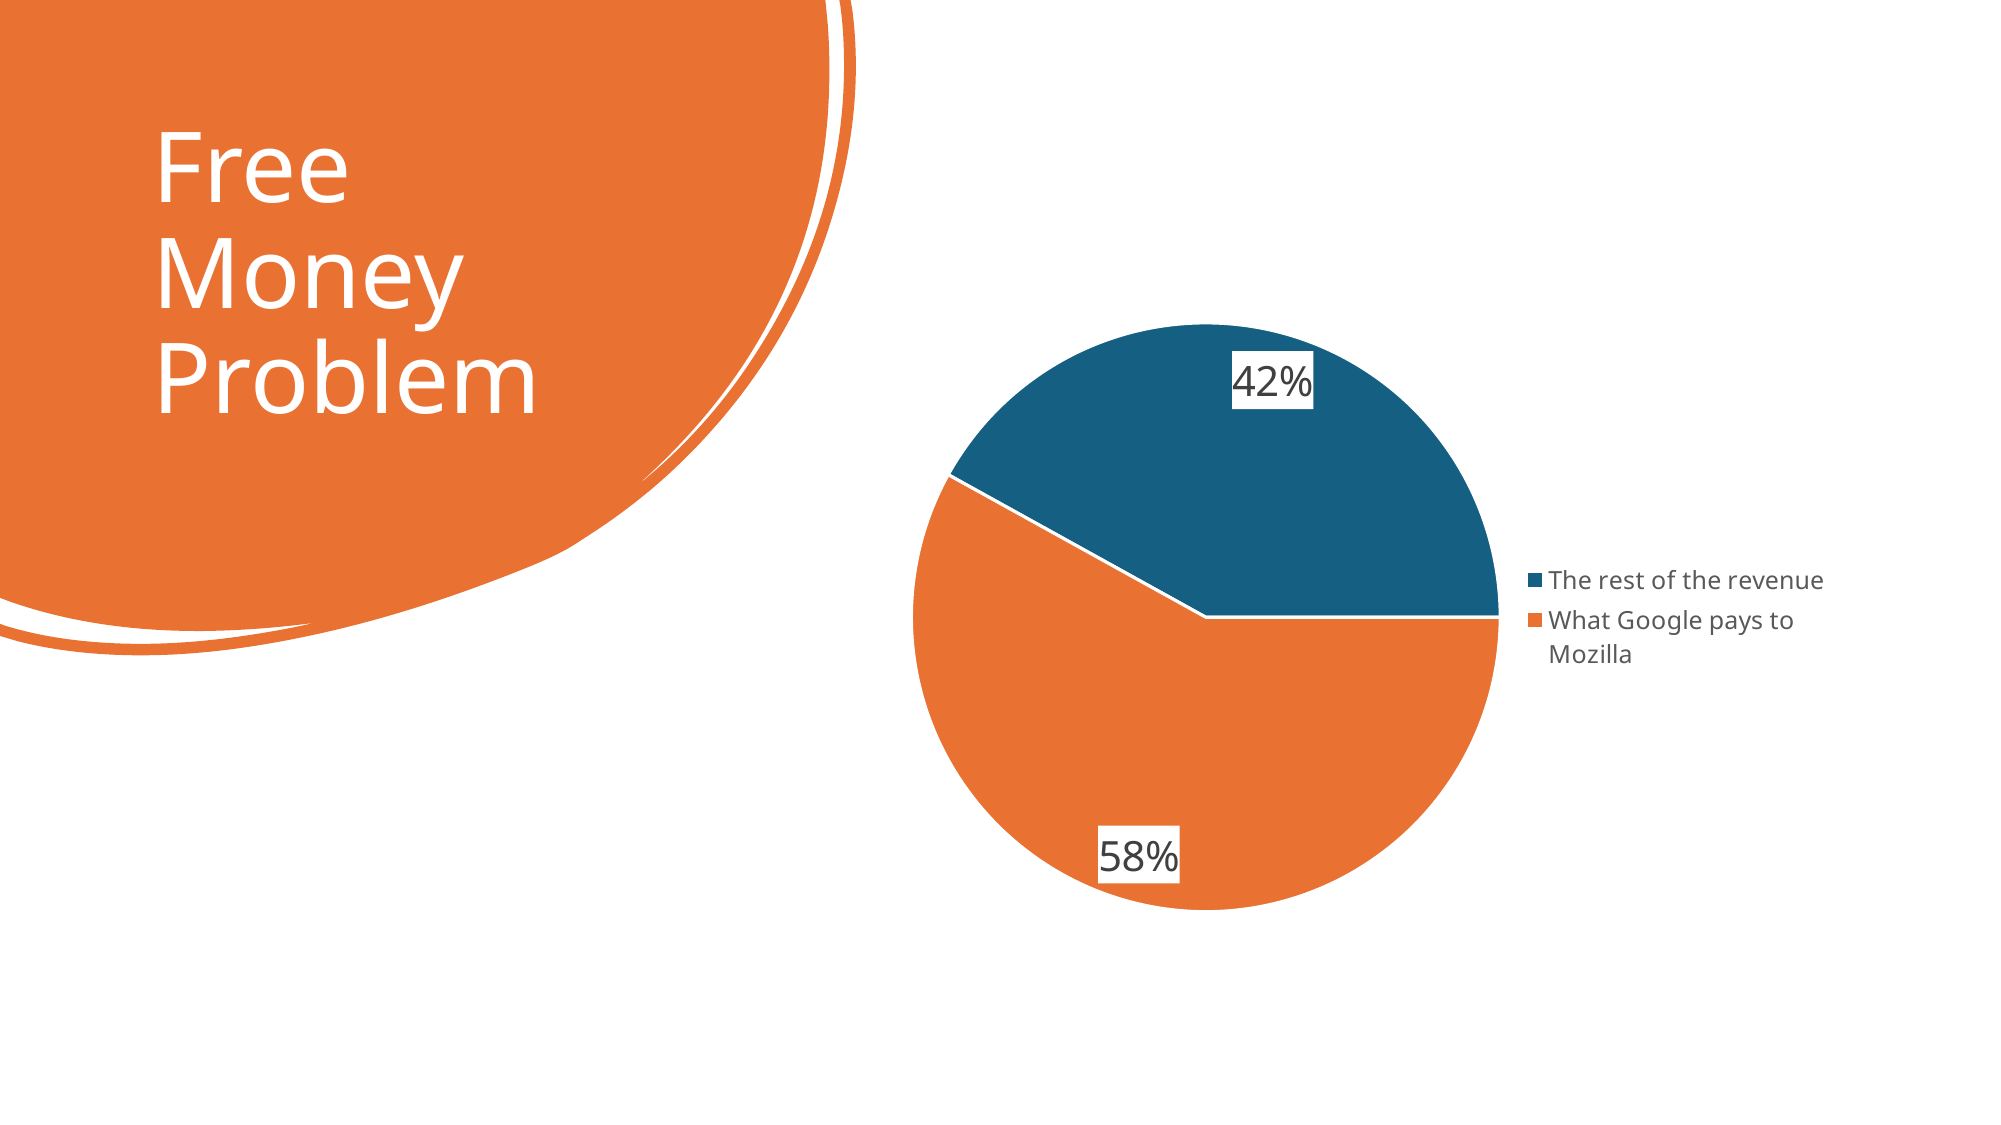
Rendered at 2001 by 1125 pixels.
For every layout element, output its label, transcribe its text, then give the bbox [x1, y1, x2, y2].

title Free Money Problem [137, 110, 666, 444]
text_box [0, 0, 2000, 1125]
chart [892, 151, 1846, 1084]
